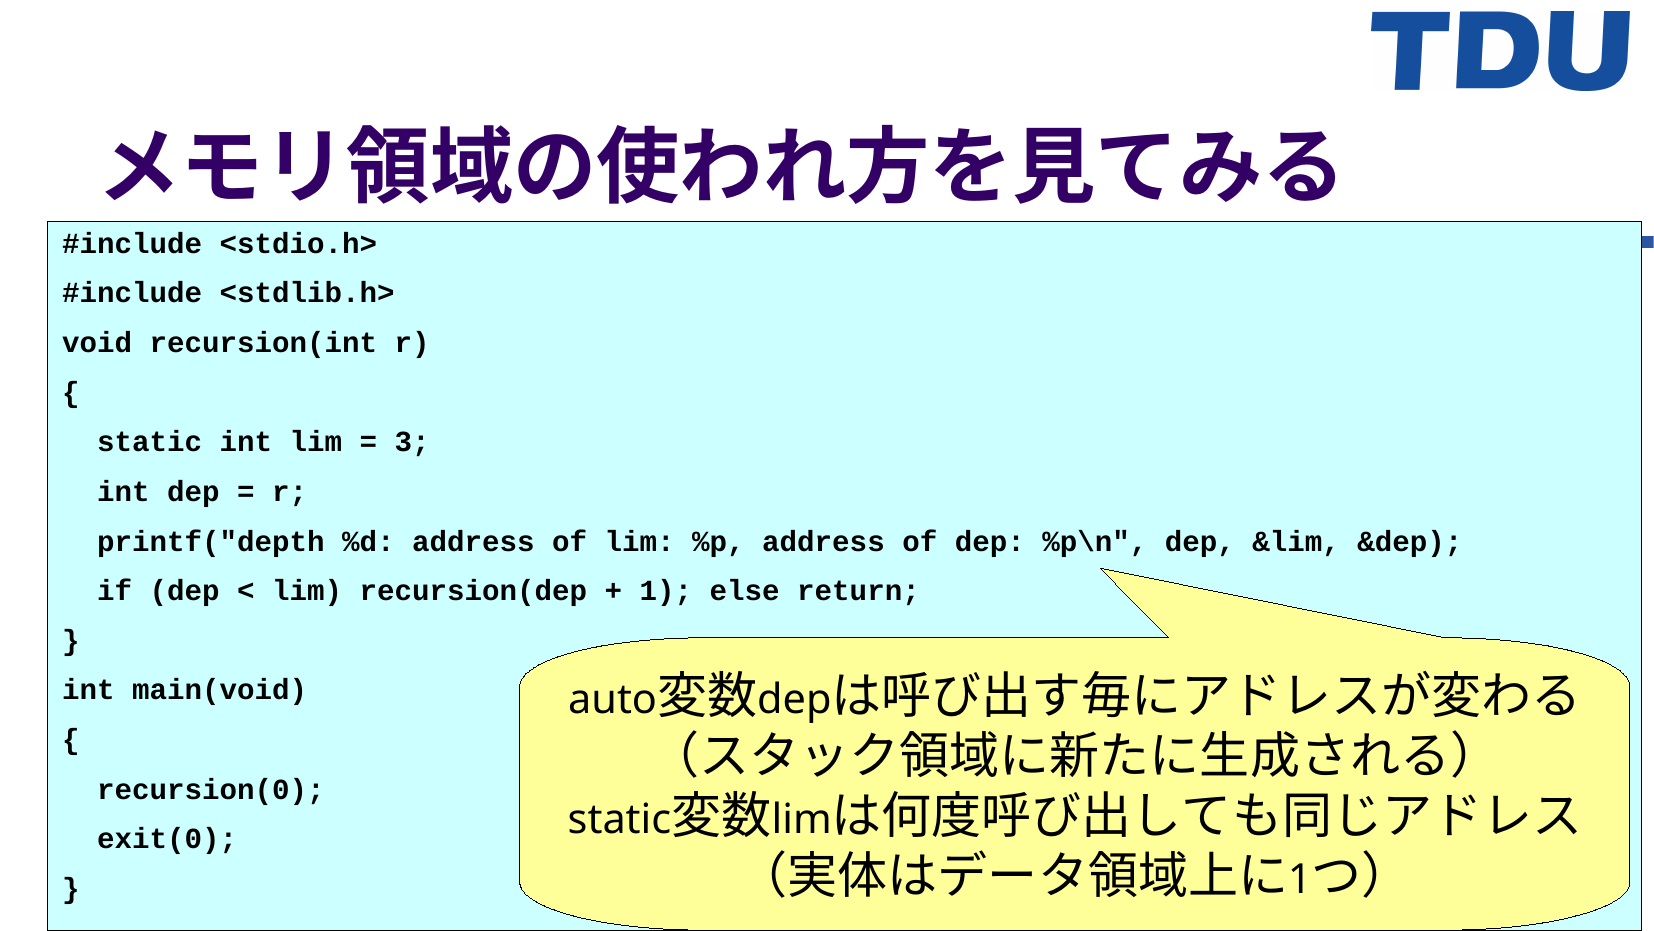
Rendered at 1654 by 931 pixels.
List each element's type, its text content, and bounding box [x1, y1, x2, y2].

title メモリ領域の使われ方を見てみる [82, 51, 1571, 221]
text_box auto変数depは呼び出す毎にアドレスが変わる （スタック領域に新たに生成される） static変数limは何度呼び出しても同じアドレス （実体はデータ領域上に1つ） [519, 568, 1630, 931]
list #include <stdio.h> #include <stdlib.h> void recursion(int r) { static int lim = 3; int dep = r; printf("depth %d: address of lim: %p, address of dep: %p\n", dep, &lim, &dep); if (dep < lim) recursion(dep + 1); else return; } int main(void) { recursion(0); exit(0); } [47, 221, 1642, 931]
picture [1371, 11, 1630, 91]
